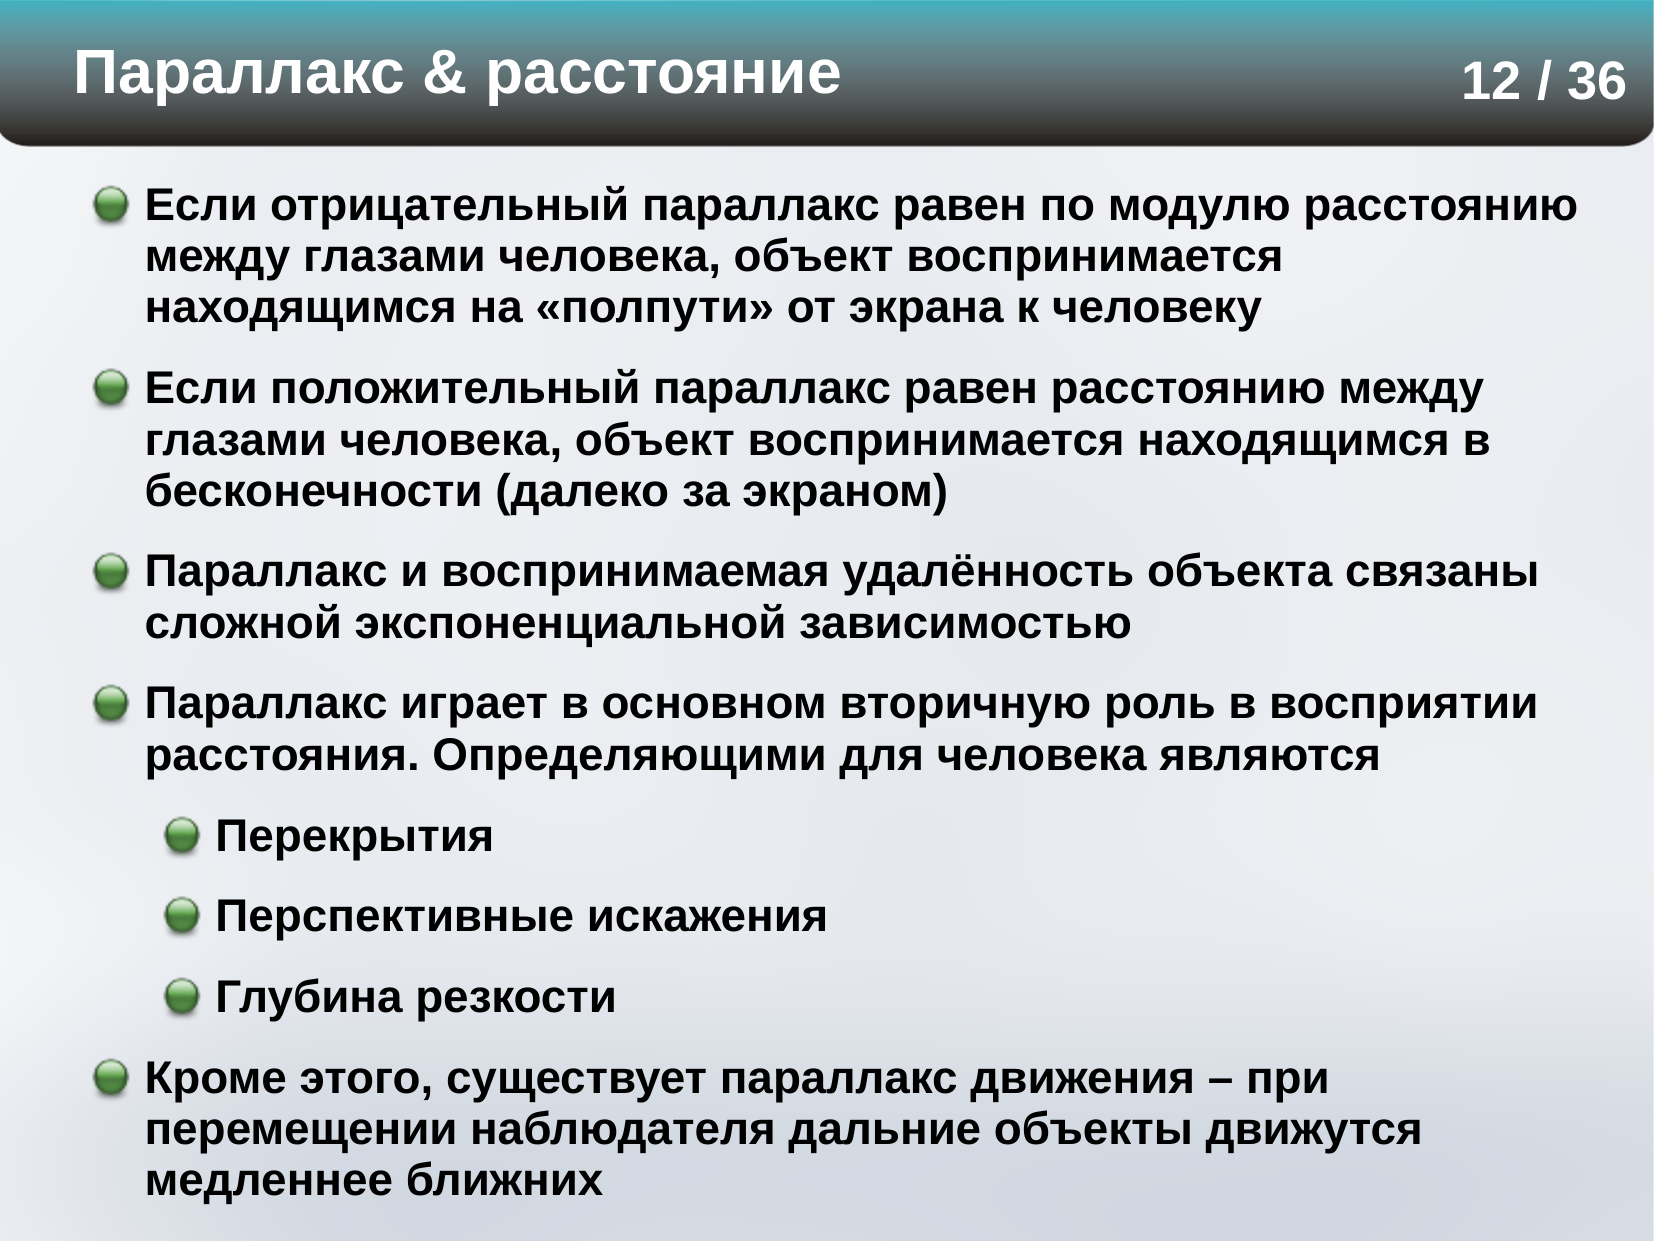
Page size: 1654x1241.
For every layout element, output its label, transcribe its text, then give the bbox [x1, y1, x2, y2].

text_box Параллакс & расстояние [59, 29, 1359, 115]
text_box Если отрицательный параллакс равен по модулю расстоянию между глазами человека, объект воспринимается находящимся на «полпути» от экрана к человеку Если положительный параллакс равен расстоянию между глазами человека, объект воспринимается находящимся в бесконечности (далеко за экраном) Параллакс и воспринимаемая удалённость объекта связаны сложной экспоненциальной зависимостью Параллакс играет в основном вторичную роль в восприятии расстояния. Определяющими для человека являются Перекрытия Перспективные искажения Глубина резкости Кроме этого, существует параллакс движения – при перемещении наблюдателя дальние объекты движутся медленнее ближних [70, 171, 1625, 1214]
text_box <номер> / 36 [1446, 42, 1654, 179]
picture [0, 0, 1654, 1241]
